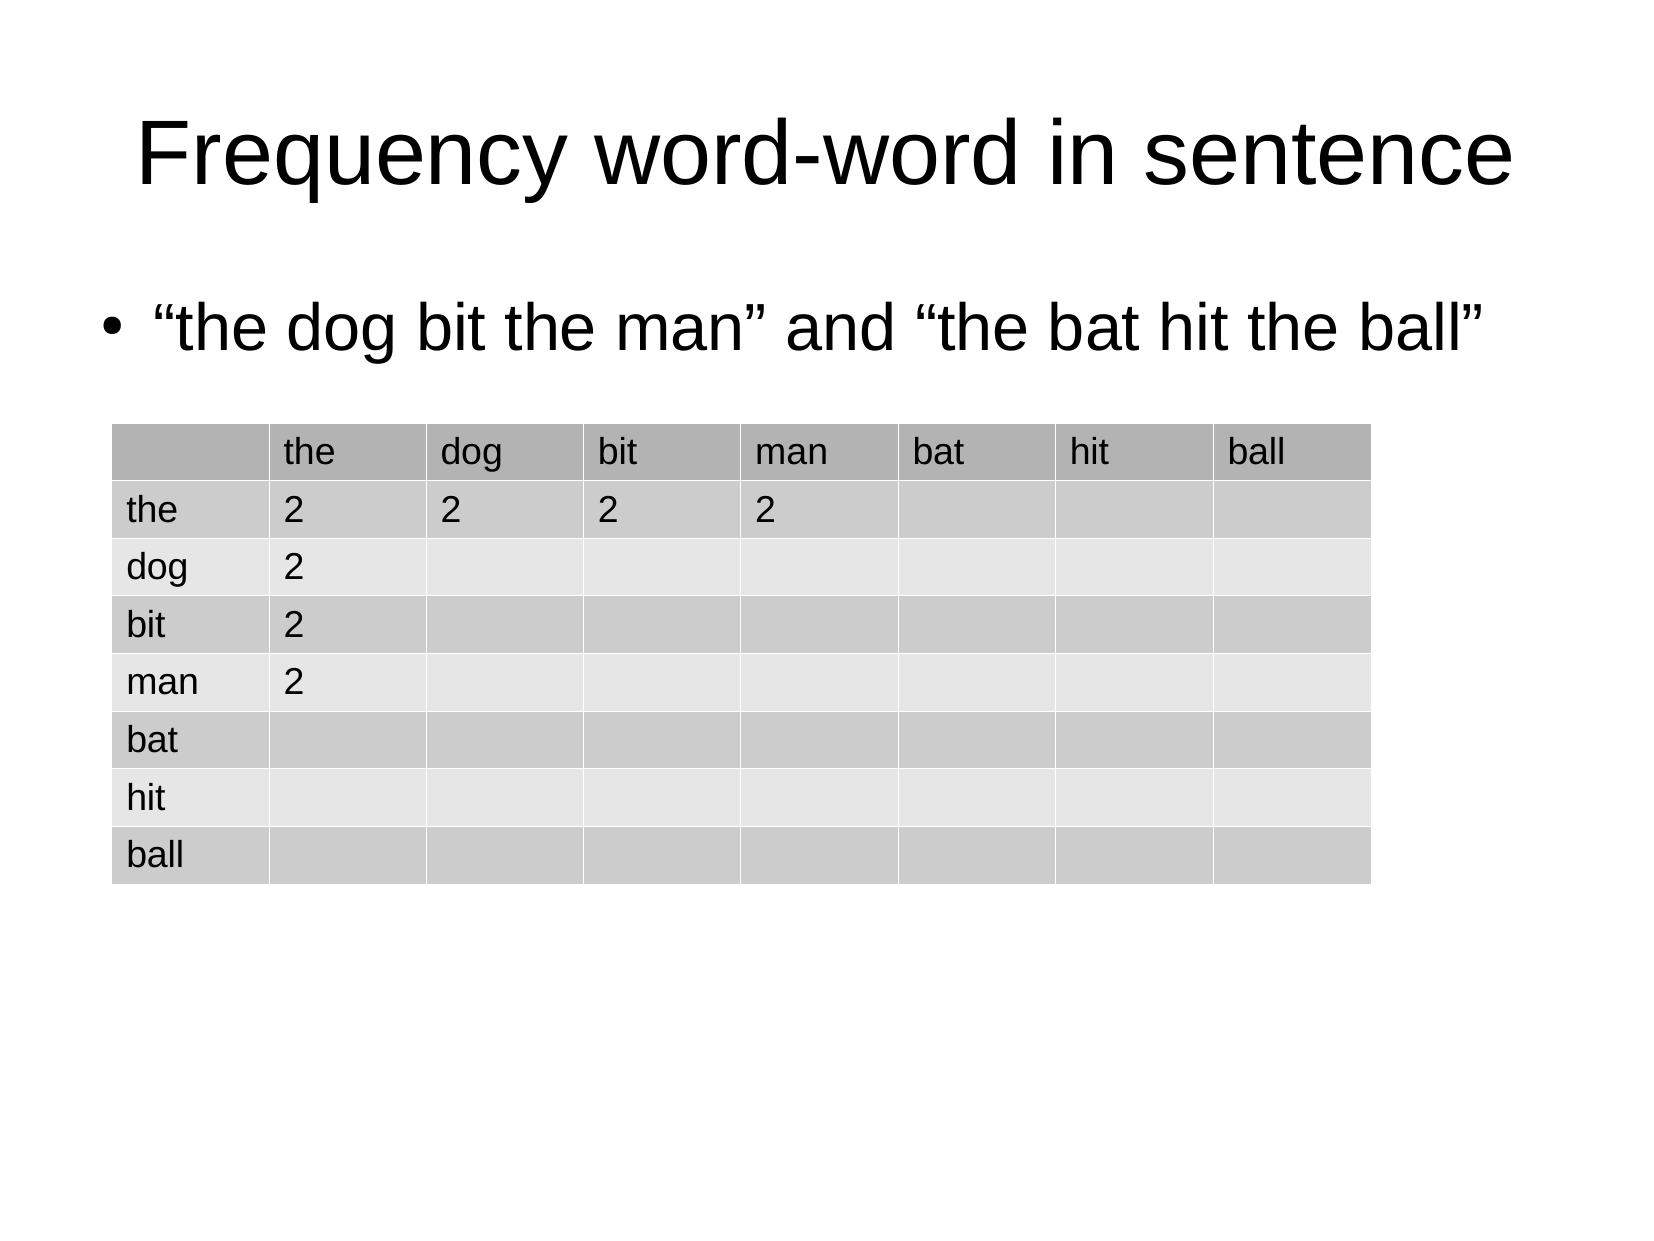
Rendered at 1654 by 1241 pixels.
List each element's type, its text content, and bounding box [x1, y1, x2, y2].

table_cell [741, 539, 898, 595]
table_cell hit [112, 769, 269, 826]
table_cell the [112, 481, 269, 538]
table_cell 2 [270, 539, 426, 595]
table_header bit [584, 424, 740, 480]
table_cell [1214, 827, 1371, 884]
list “the dog bit the man” and “the bat hit the ball” [82, 290, 1571, 1010]
table_header ball [1214, 424, 1371, 480]
table_cell [1214, 654, 1371, 711]
table_cell [270, 827, 426, 884]
table_cell [584, 712, 740, 768]
table_cell [1214, 481, 1371, 538]
table_cell ball [112, 827, 269, 884]
table_cell [584, 827, 740, 884]
table_cell [899, 539, 1055, 595]
table_cell [427, 654, 583, 711]
table_cell [427, 712, 583, 768]
table_cell [899, 769, 1055, 826]
table_cell [270, 712, 426, 768]
table_cell [270, 769, 426, 826]
table_cell [899, 654, 1055, 711]
table_cell [741, 596, 898, 653]
table_cell [899, 827, 1055, 884]
table_cell dog [112, 539, 269, 595]
table_cell [1214, 769, 1371, 826]
table_cell [1214, 712, 1371, 768]
table_cell bit [112, 596, 269, 653]
table_cell [584, 769, 740, 826]
table_cell [427, 539, 583, 595]
table_cell [584, 539, 740, 595]
table_header [112, 424, 269, 480]
table_cell [741, 769, 898, 826]
table_cell 2 [427, 481, 583, 538]
table_cell [427, 827, 583, 884]
table_cell [1214, 596, 1371, 653]
table_cell bat [112, 712, 269, 768]
table_cell man [112, 654, 269, 711]
table_cell 2 [584, 481, 740, 538]
title Frequency word-word in sentence [82, 49, 1571, 257]
table_header dog [427, 424, 583, 480]
table_cell [899, 481, 1055, 538]
table_cell [427, 596, 583, 653]
table_header man [741, 424, 898, 480]
table_cell [741, 654, 898, 711]
table_cell 2 [270, 481, 426, 538]
table_cell [1056, 769, 1213, 826]
table_cell [1214, 539, 1371, 595]
table_cell [1056, 827, 1213, 884]
table_cell [899, 712, 1055, 768]
table_cell [1056, 654, 1213, 711]
table_cell [1056, 481, 1213, 538]
table_cell [1056, 712, 1213, 768]
table_cell [1056, 596, 1213, 653]
table_header hit [1056, 424, 1213, 480]
table_cell [741, 827, 898, 884]
table_cell 2 [741, 481, 898, 538]
table_header bat [899, 424, 1055, 480]
table_cell [899, 596, 1055, 653]
table_cell [584, 596, 740, 653]
table_cell 2 [270, 654, 426, 711]
table_cell 2 [270, 596, 426, 653]
table_cell [427, 769, 583, 826]
table_cell [741, 712, 898, 768]
table_cell [1056, 539, 1213, 595]
table_cell [584, 654, 740, 711]
table_header the [270, 424, 426, 480]
